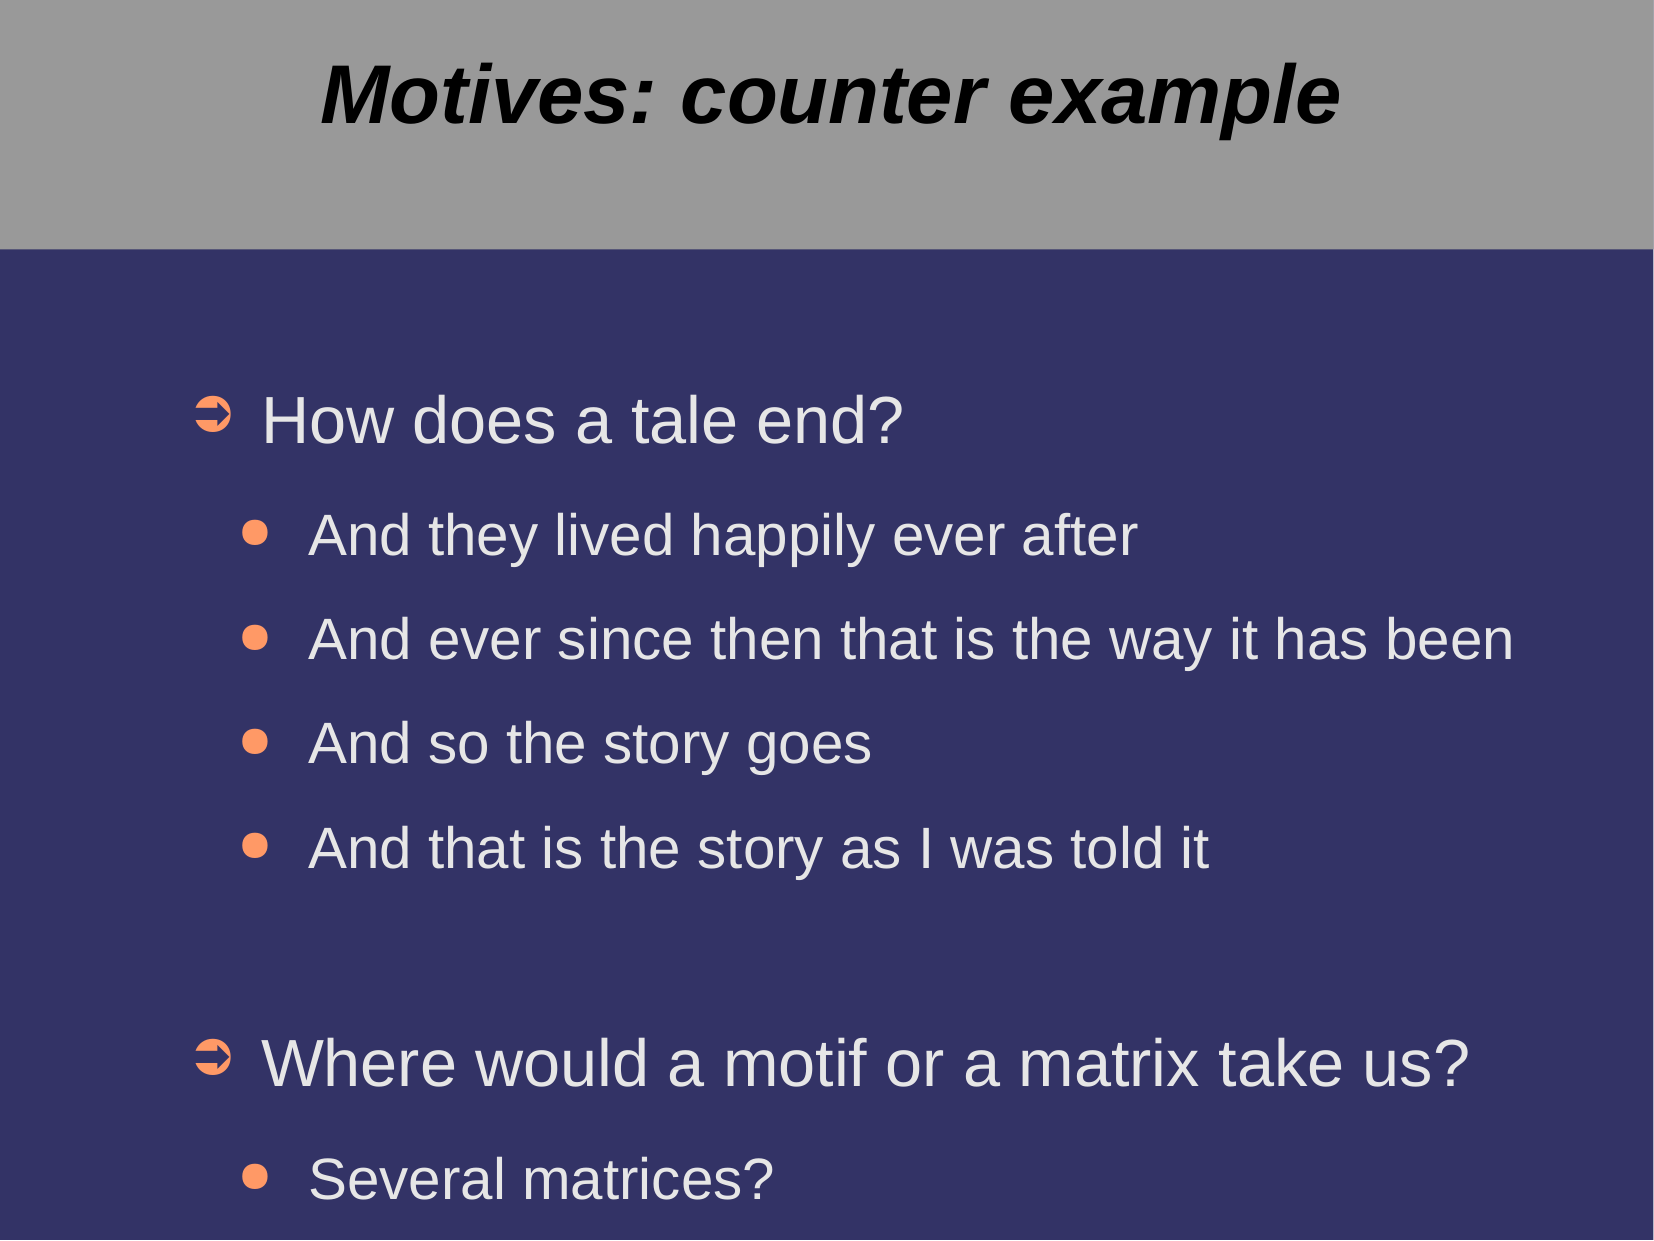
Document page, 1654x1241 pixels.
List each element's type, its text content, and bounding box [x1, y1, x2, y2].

title Motives: counter example [125, 0, 1538, 188]
list How does a tale end? And they lived happily ever after And ever since then that is the way it has been And so the story goes And that is the story as I was told it Where would a motif or a matrix take us? Several matrices? [178, 364, 1570, 1194]
